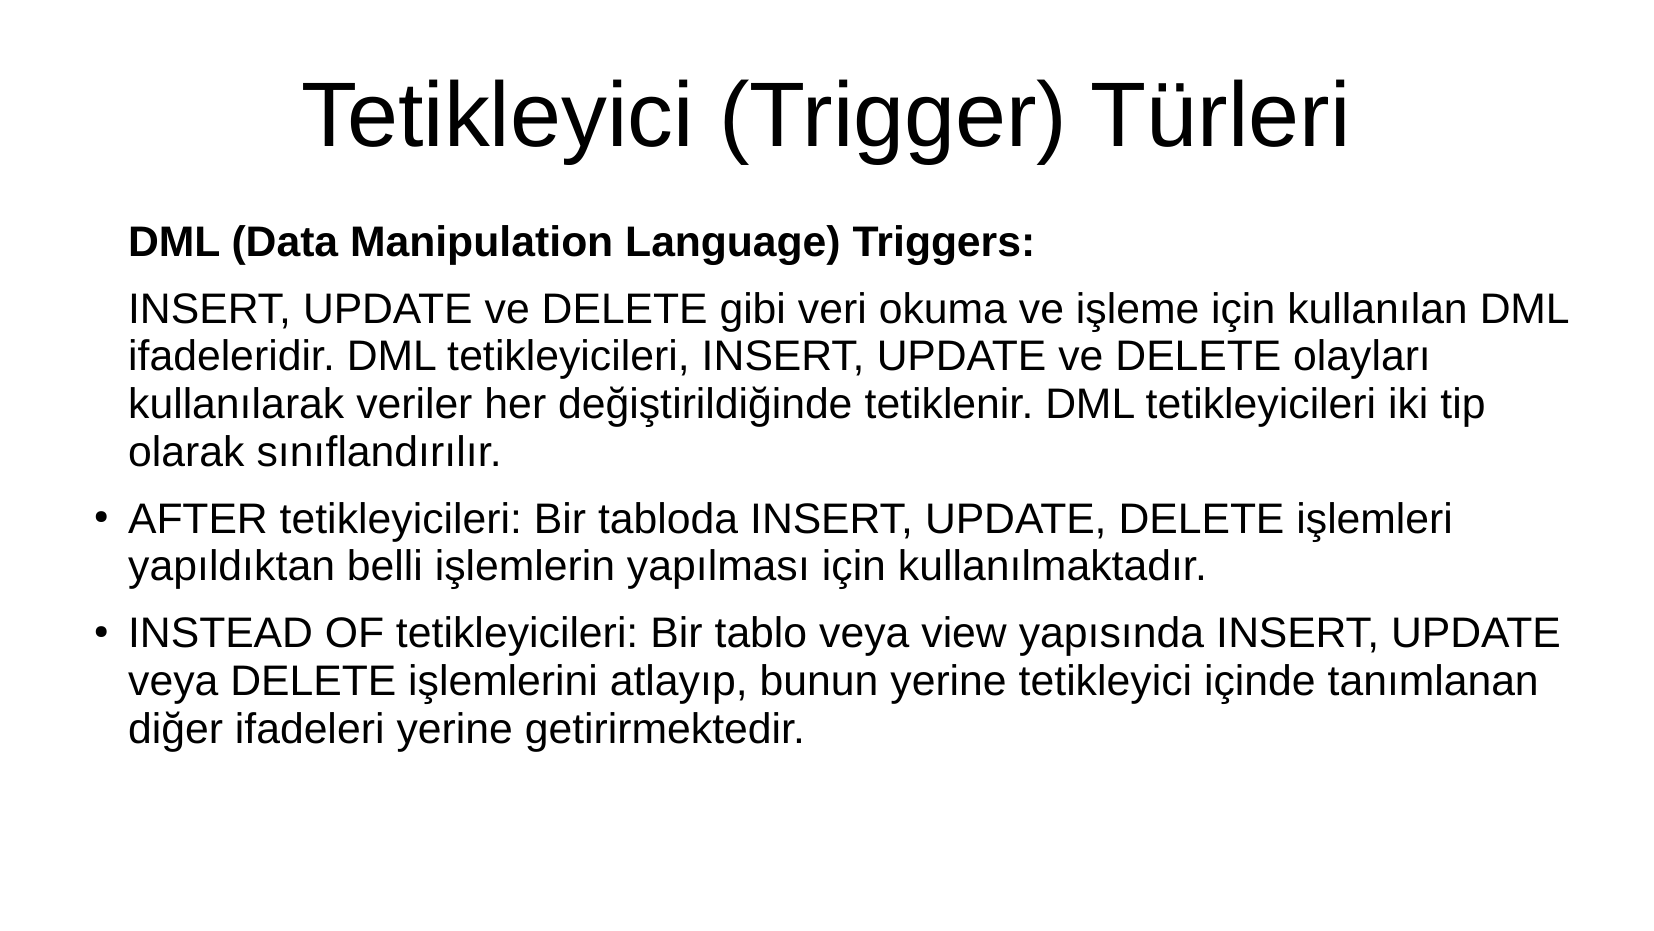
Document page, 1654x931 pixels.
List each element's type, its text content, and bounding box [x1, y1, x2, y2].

title Tetikleyici (Trigger) Türleri [82, 37, 1571, 193]
list DML (Data Manipulation Language) Triggers: INSERT, UPDATE ve DELETE gibi veri okuma ve işleme için kullanılan DML ifadeleridir. DML tetikleyicileri, INSERT, UPDATE ve DELETE olayları kullanılarak veriler her değiştirildiğinde tetiklenir. DML tetikleyicileri iki tip olarak sınıflandırılır. AFTER tetikleyicileri: Bir tabloda INSERT, UPDATE, DELETE işlemleri yapıldıktan belli işlemlerin yapılması için kullanılmaktadır. INSTEAD OF tetikleyicileri: Bir tablo veya view yapısında INSERT, UPDATE veya DELETE işlemlerini atlayıp, bunun yerine tetikleyici içinde tanımlanan diğer ifadeleri yerine getirirmektedir. [82, 217, 1571, 758]
